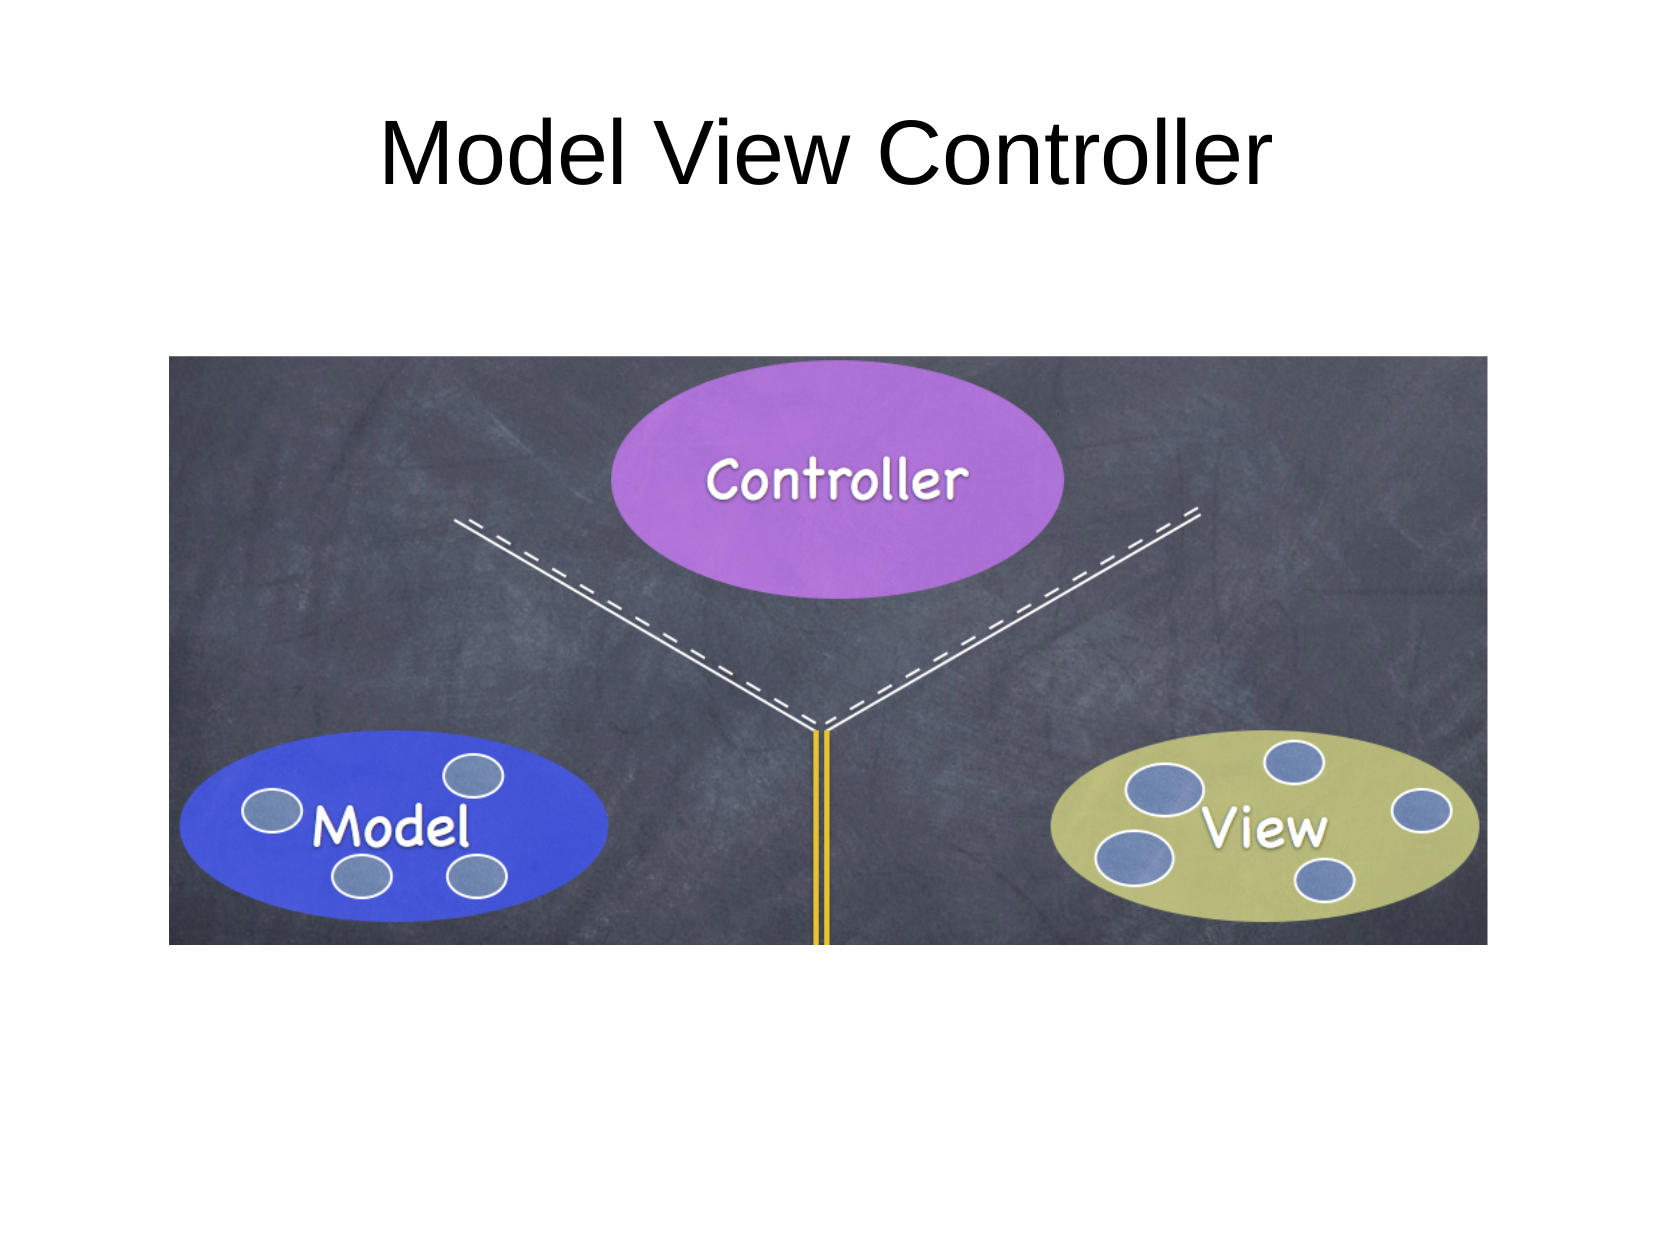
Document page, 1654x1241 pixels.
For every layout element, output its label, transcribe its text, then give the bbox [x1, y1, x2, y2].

title Model View Controller [82, 49, 1571, 257]
picture [169, 355, 1489, 946]
